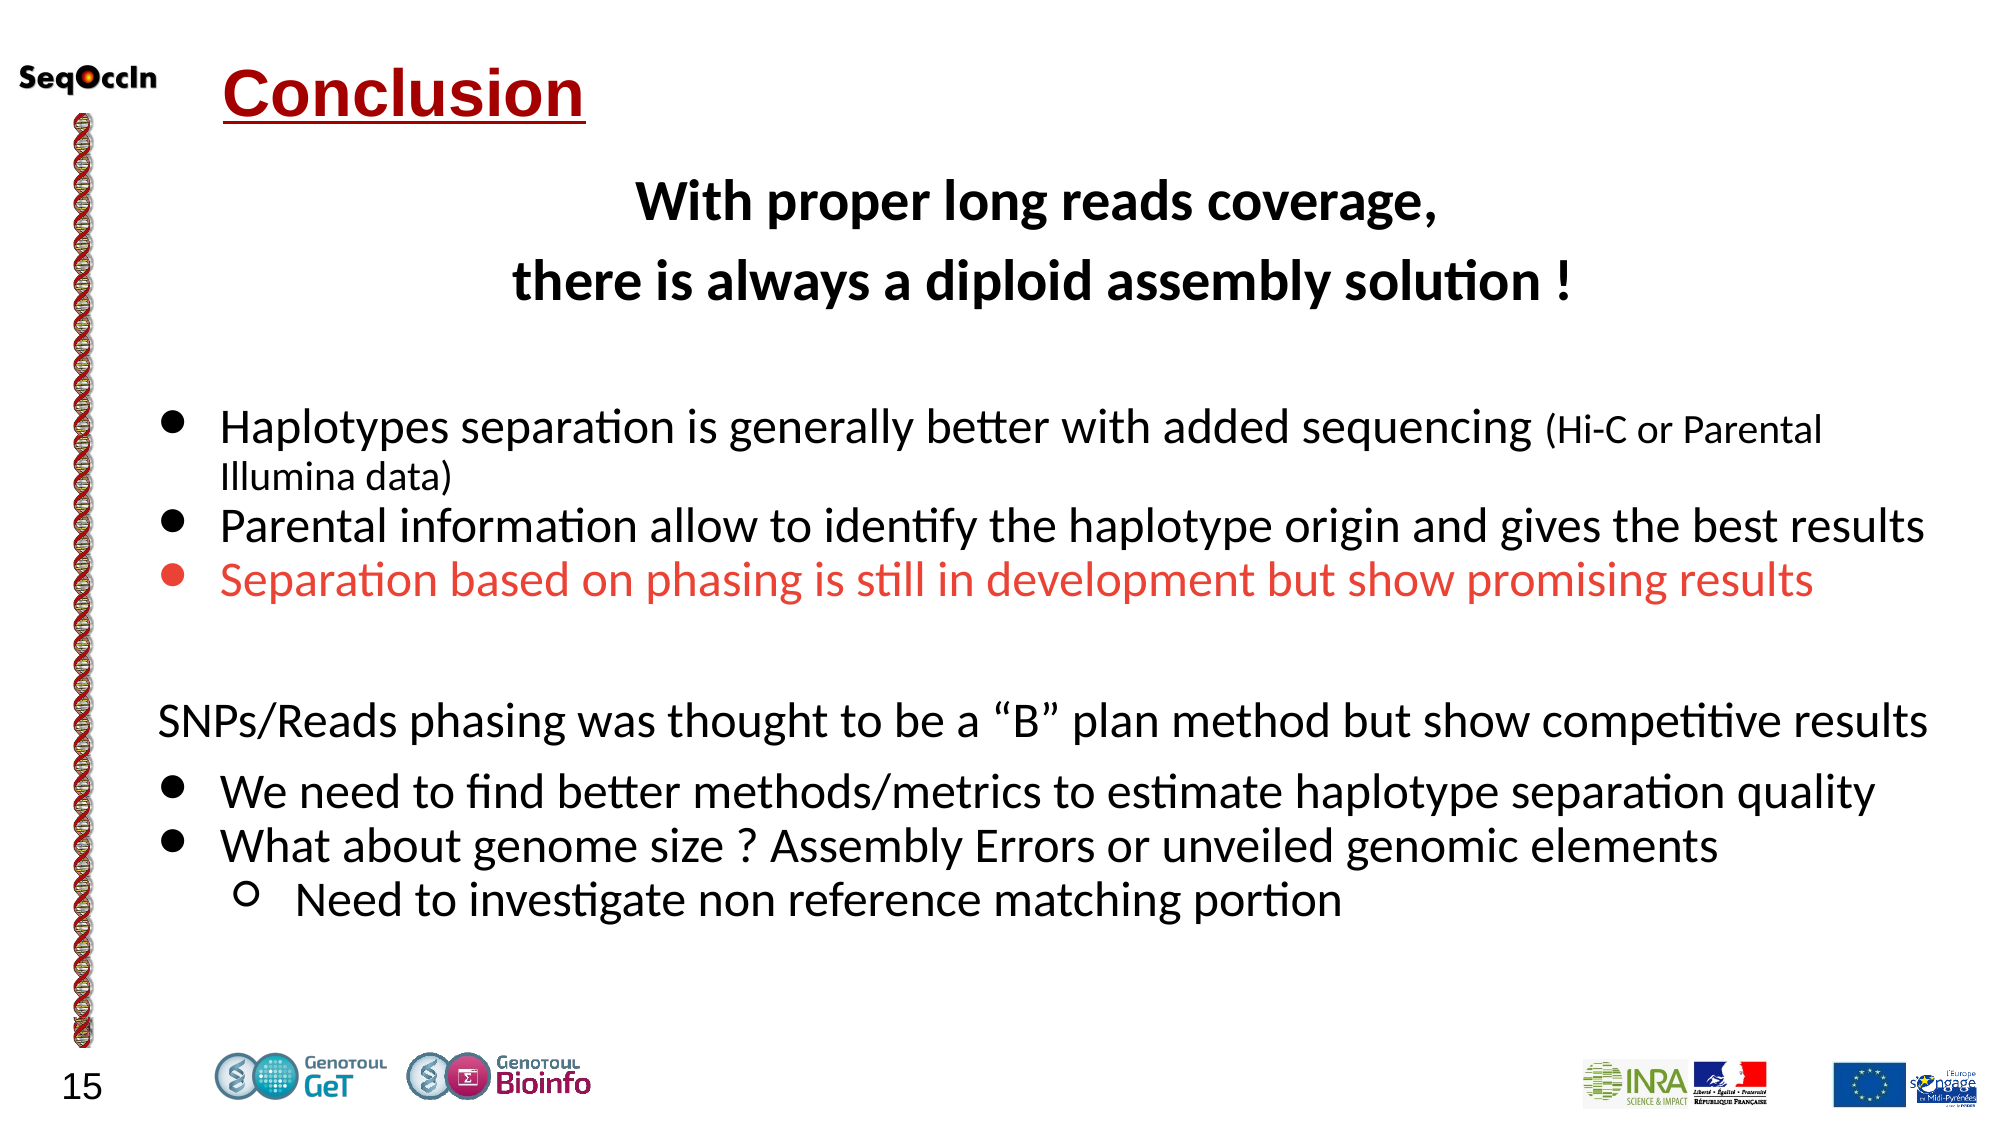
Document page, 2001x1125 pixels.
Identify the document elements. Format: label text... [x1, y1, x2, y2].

picture [1693, 1060, 1767, 1105]
picture [208, 1046, 392, 1106]
text_box With proper long reads coverage, there is always a diploid assembly solution ! Haplotypes separation is generally better with added sequencing (Hi-C or Parental Illumina data) Parental information allow to identify the haplotype origin and gives the best results Separation based on phasing is still in development but show promising results SNPs/Reads phasing was thought to be a “B” plan method but show competitive results We need to find better methods/metrics to estimate haplotype separation quality What about genome size ? Assembly Errors or unveiled genomic elements Need to investigate non reference matching portion [133, 164, 1953, 1007]
text_box Conclusion [207, 42, 1862, 164]
picture [400, 1046, 597, 1106]
picture [1832, 1061, 1983, 1111]
picture [1581, 1059, 1689, 1109]
picture [74, 113, 91, 1048]
picture [13, 58, 162, 99]
